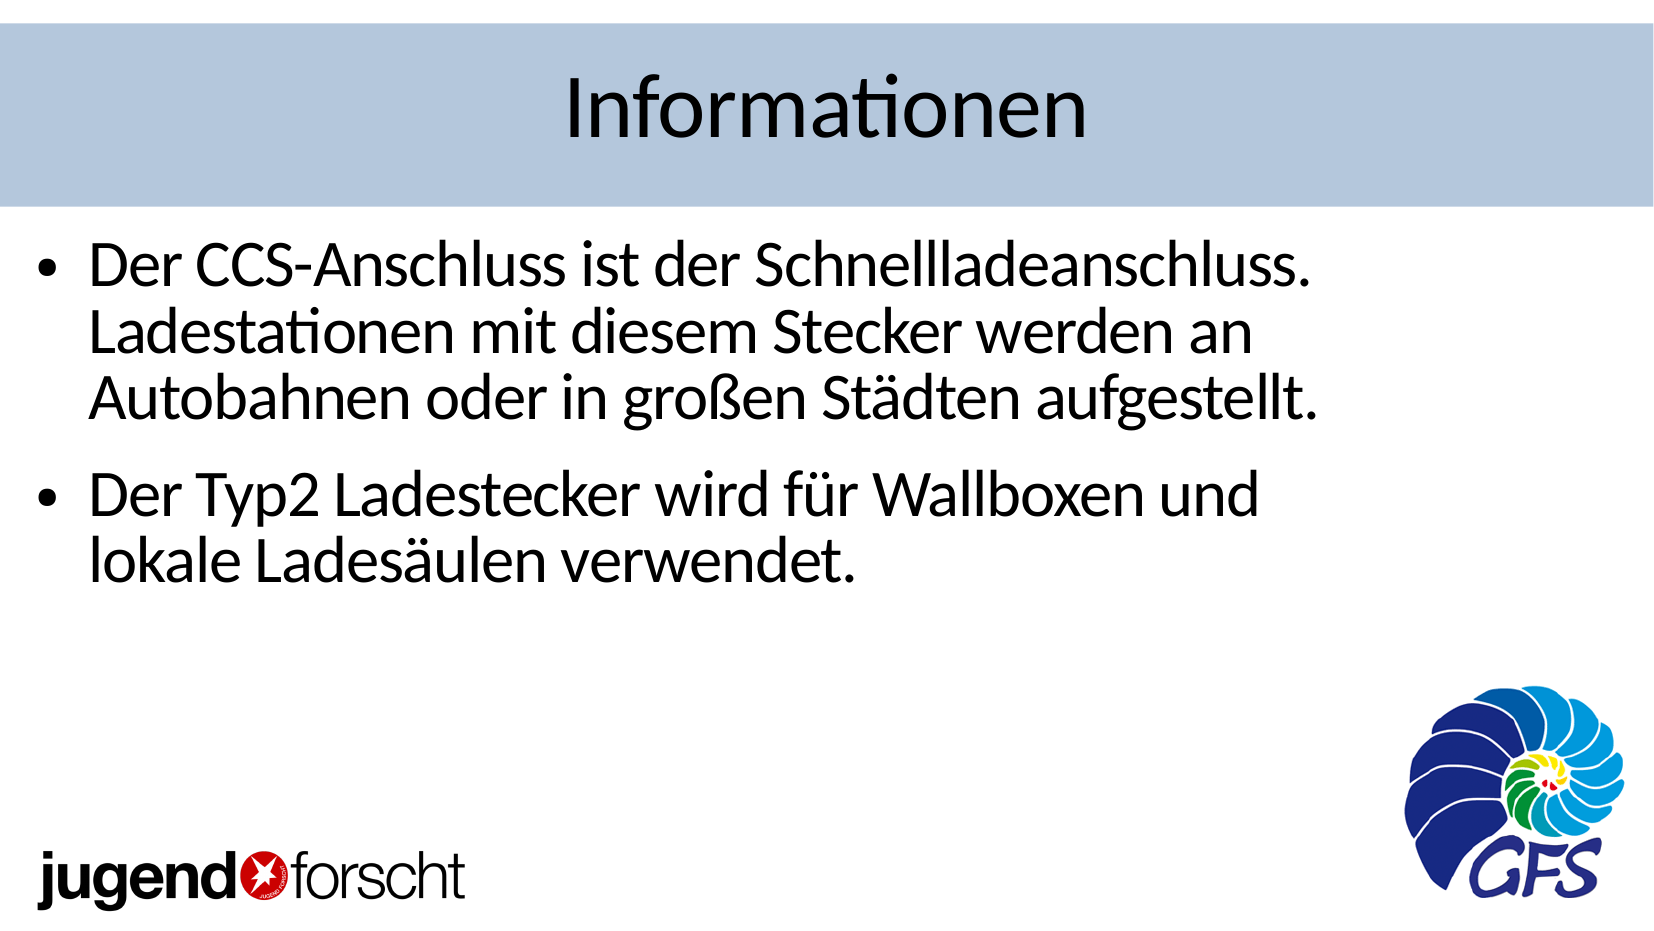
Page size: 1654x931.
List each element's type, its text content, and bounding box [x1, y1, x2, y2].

picture [1387, 679, 1643, 916]
title Informationen [0, 23, 1654, 207]
list Der CCS-Anschluss ist der Schnellladeanschluss. Ladestationen mit diesem Stecker werden an Autobahnen oder in großen Städten aufgestellt. Der Typ2 Ladestecker wird für Wallboxen und lokale Ladesäulen verwendet. [17, 236, 1418, 827]
picture [29, 846, 473, 916]
